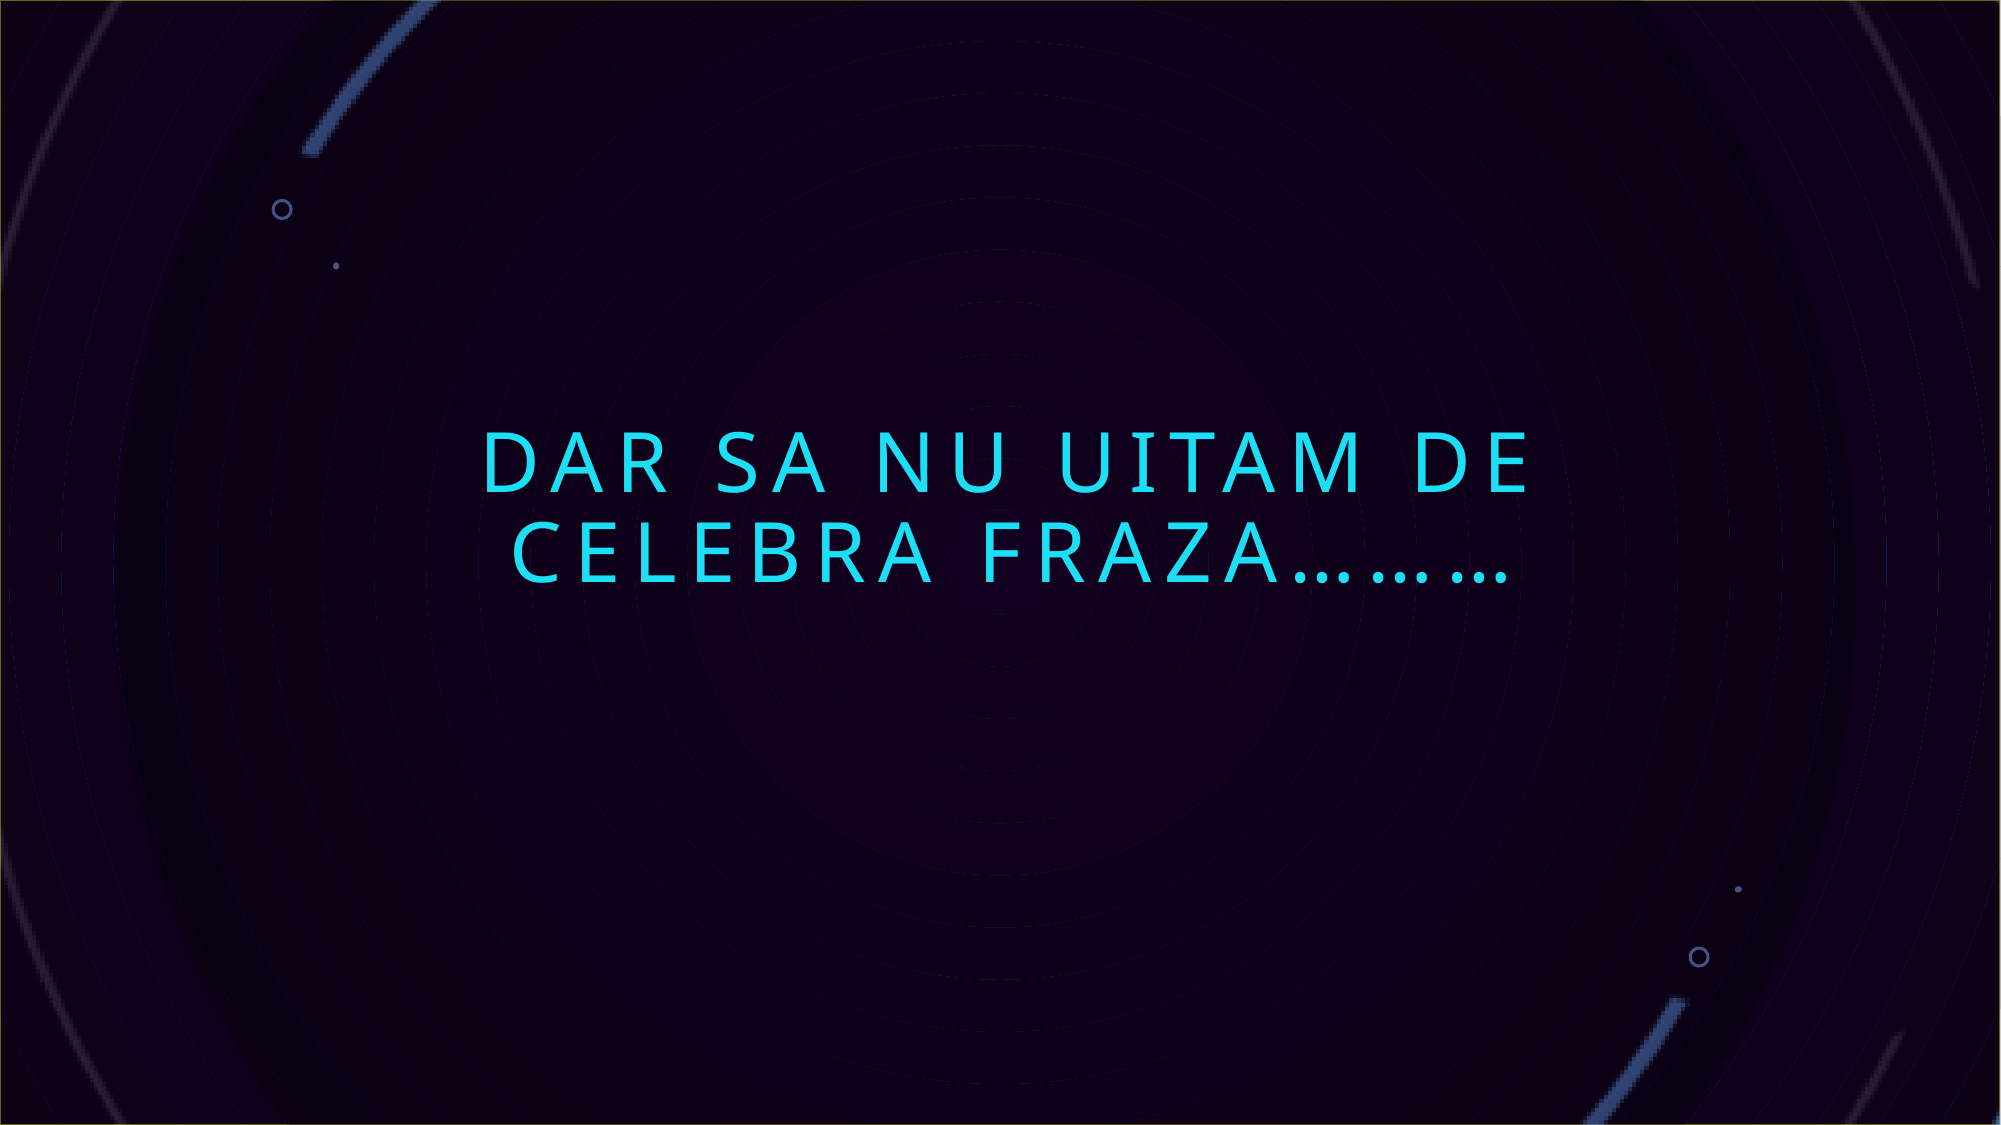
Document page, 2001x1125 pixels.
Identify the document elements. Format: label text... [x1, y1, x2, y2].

title Dar sa nu uitam de celebra fraza……… [337, 59, 1686, 609]
